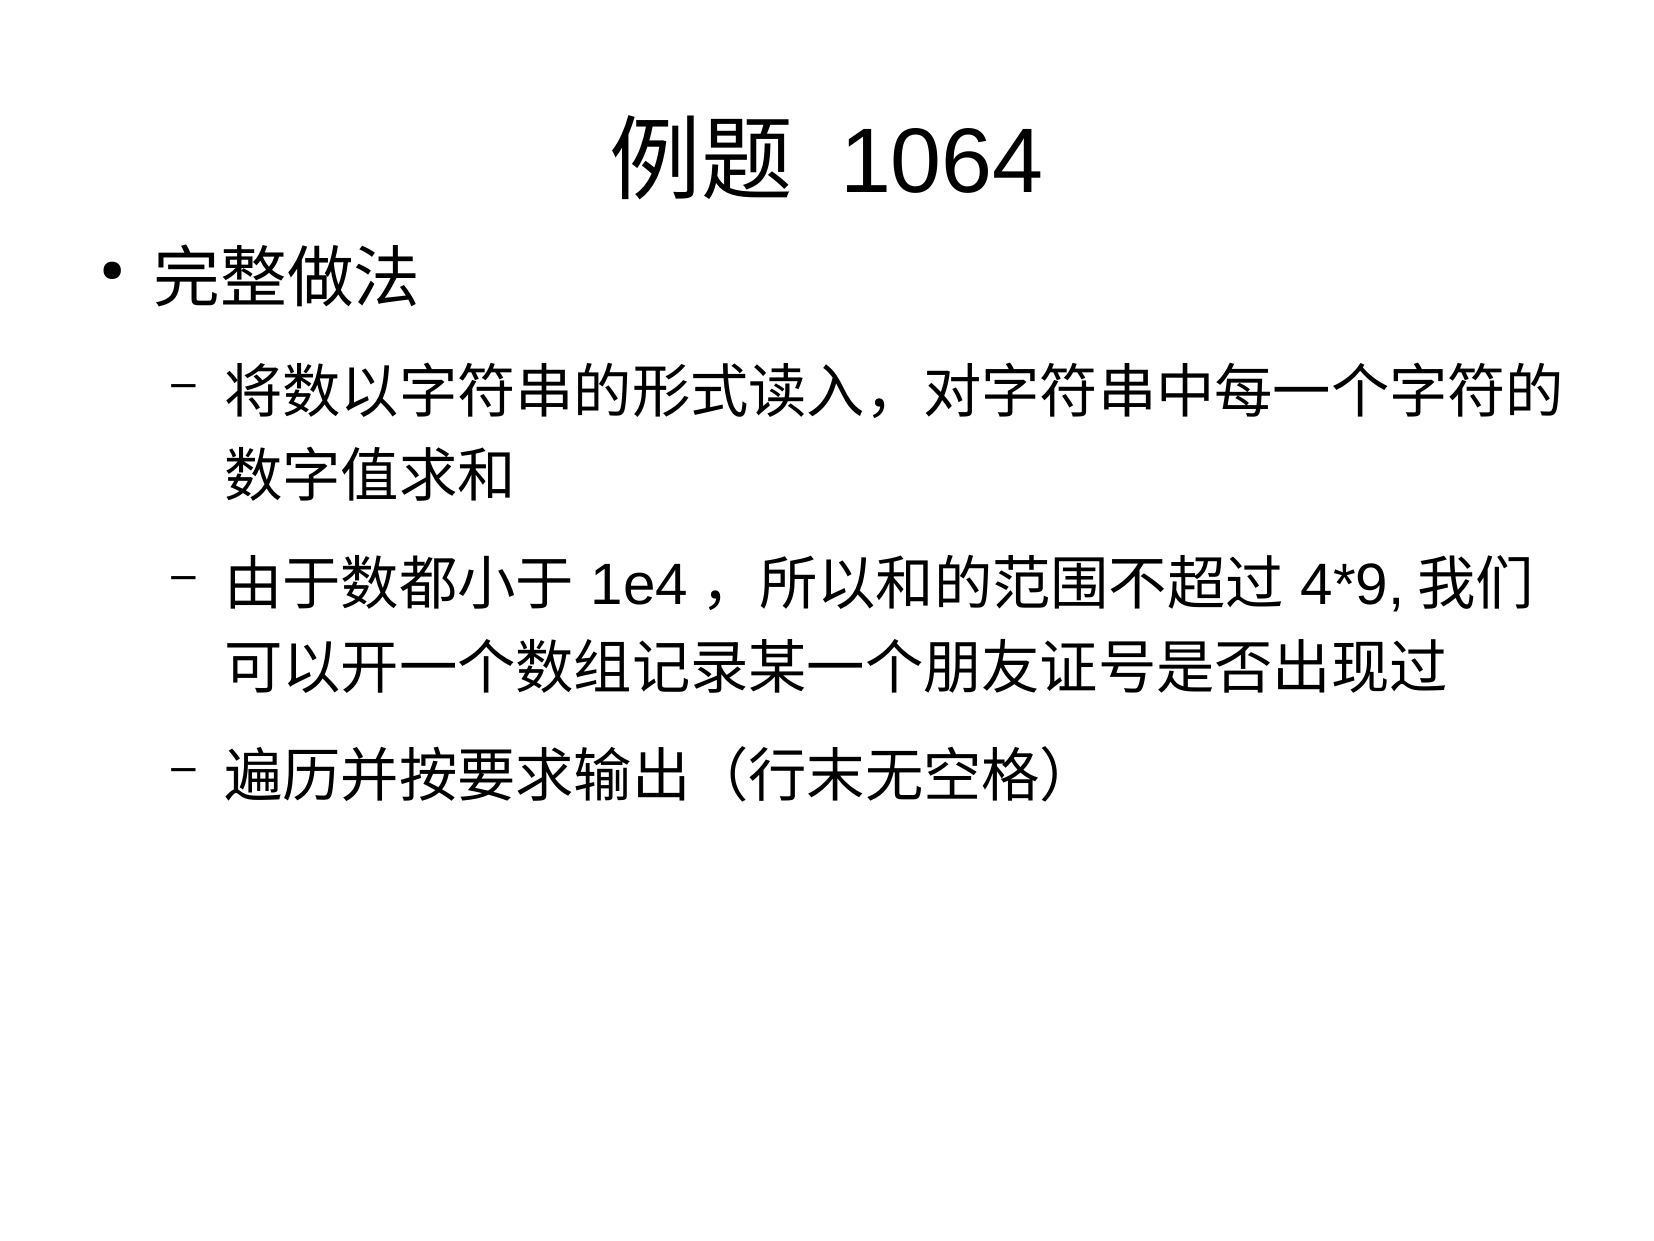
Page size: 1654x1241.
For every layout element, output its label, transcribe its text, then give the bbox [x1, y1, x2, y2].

list 完整做法 将数以字符串的形式读入，对字符串中每一个字符的数字值求和 由于数都小于1e4，所以和的范围不超过4*9,我们可以开一个数组记录某一个朋友证号是否出现过 遍历并按要求输出（行末无空格） [82, 224, 1571, 1146]
title 例题 1064 [82, 49, 1571, 224]
